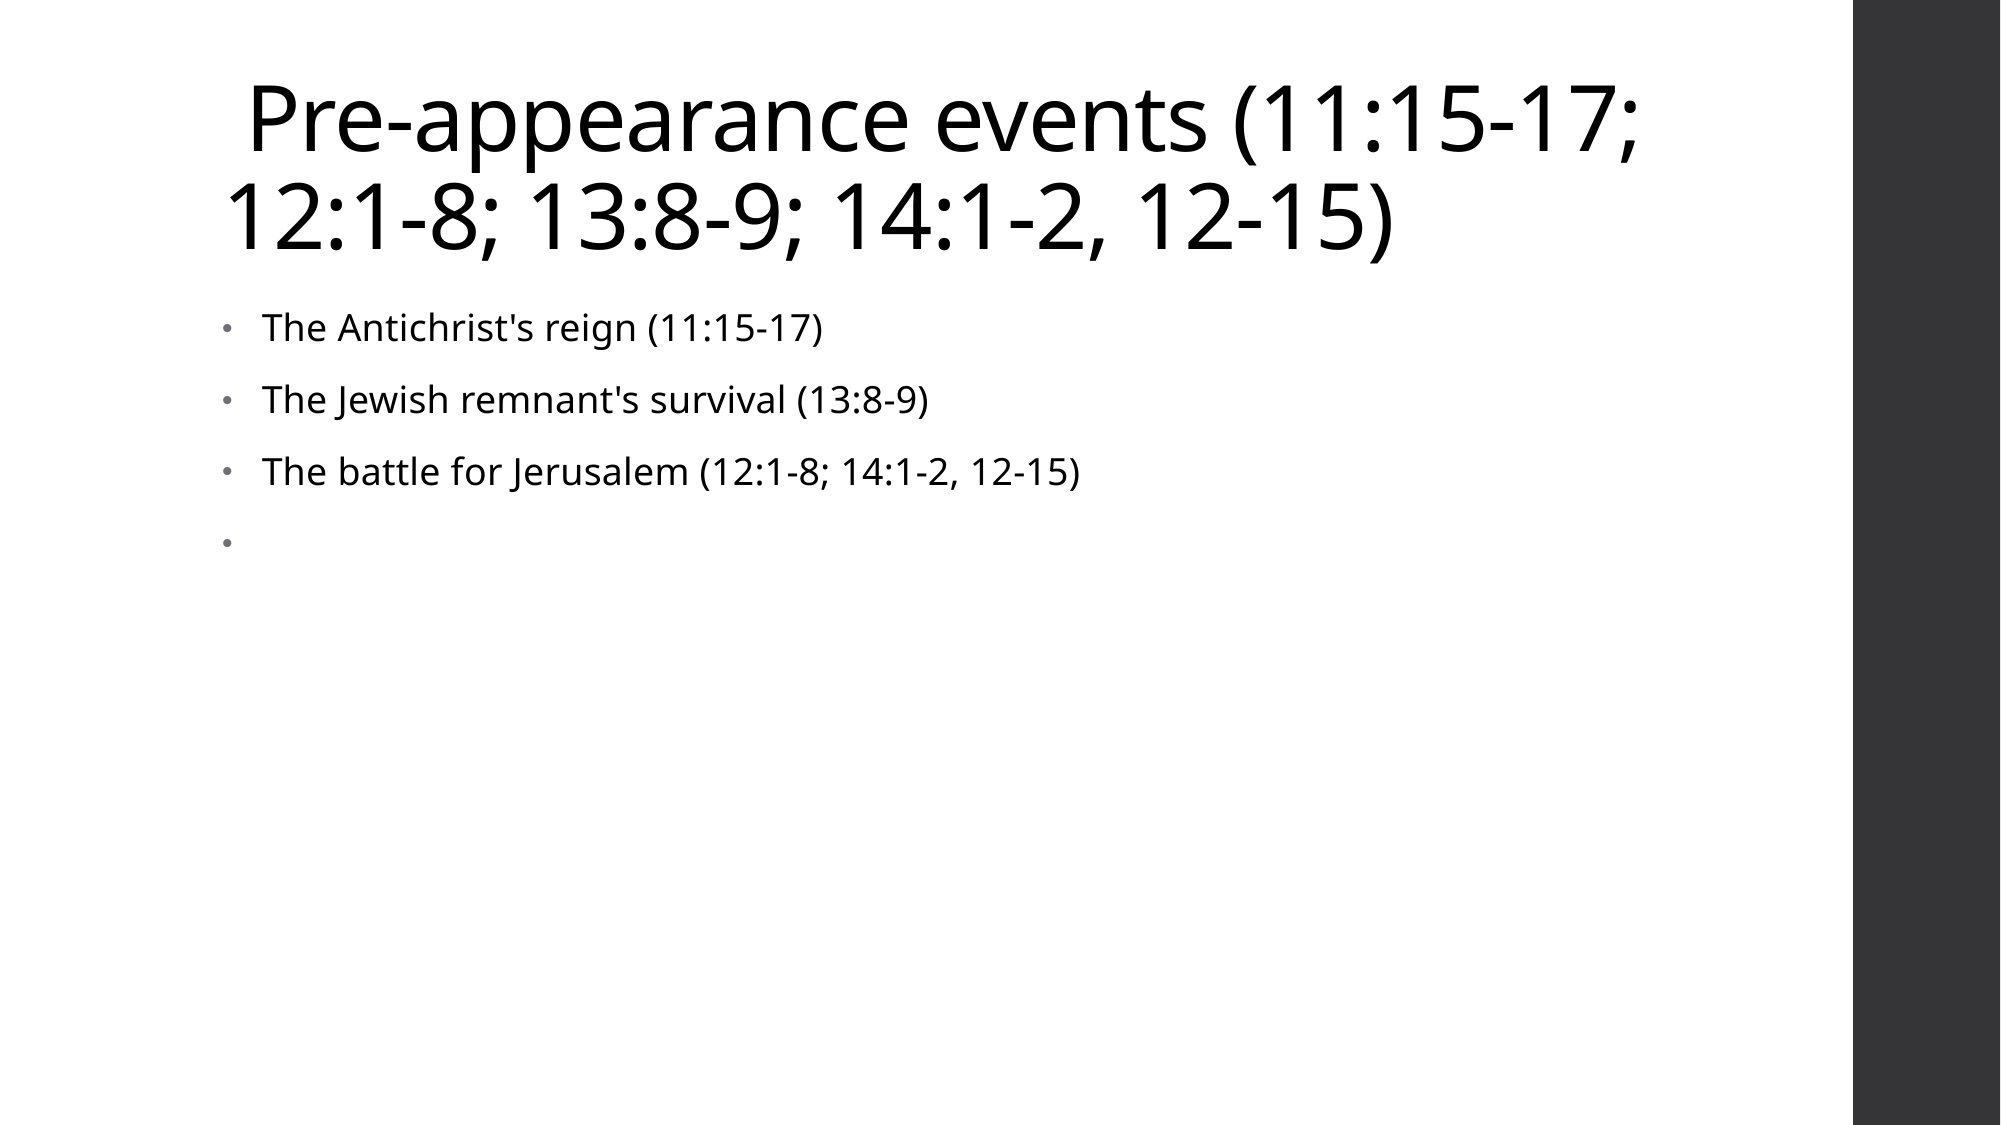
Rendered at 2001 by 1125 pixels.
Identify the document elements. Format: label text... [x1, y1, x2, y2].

list The Antichrist's reign (11:15-17) The Jewish remnant's survival (13:8-9) The battle for Jerusalem (12:1-8; 14:1-2, 12-15) [206, 299, 1617, 1014]
title Pre-appearance events (11:15-17; 12:1-8; 13:8-9; 14:1-2, 12-15) [206, 60, 1797, 278]
